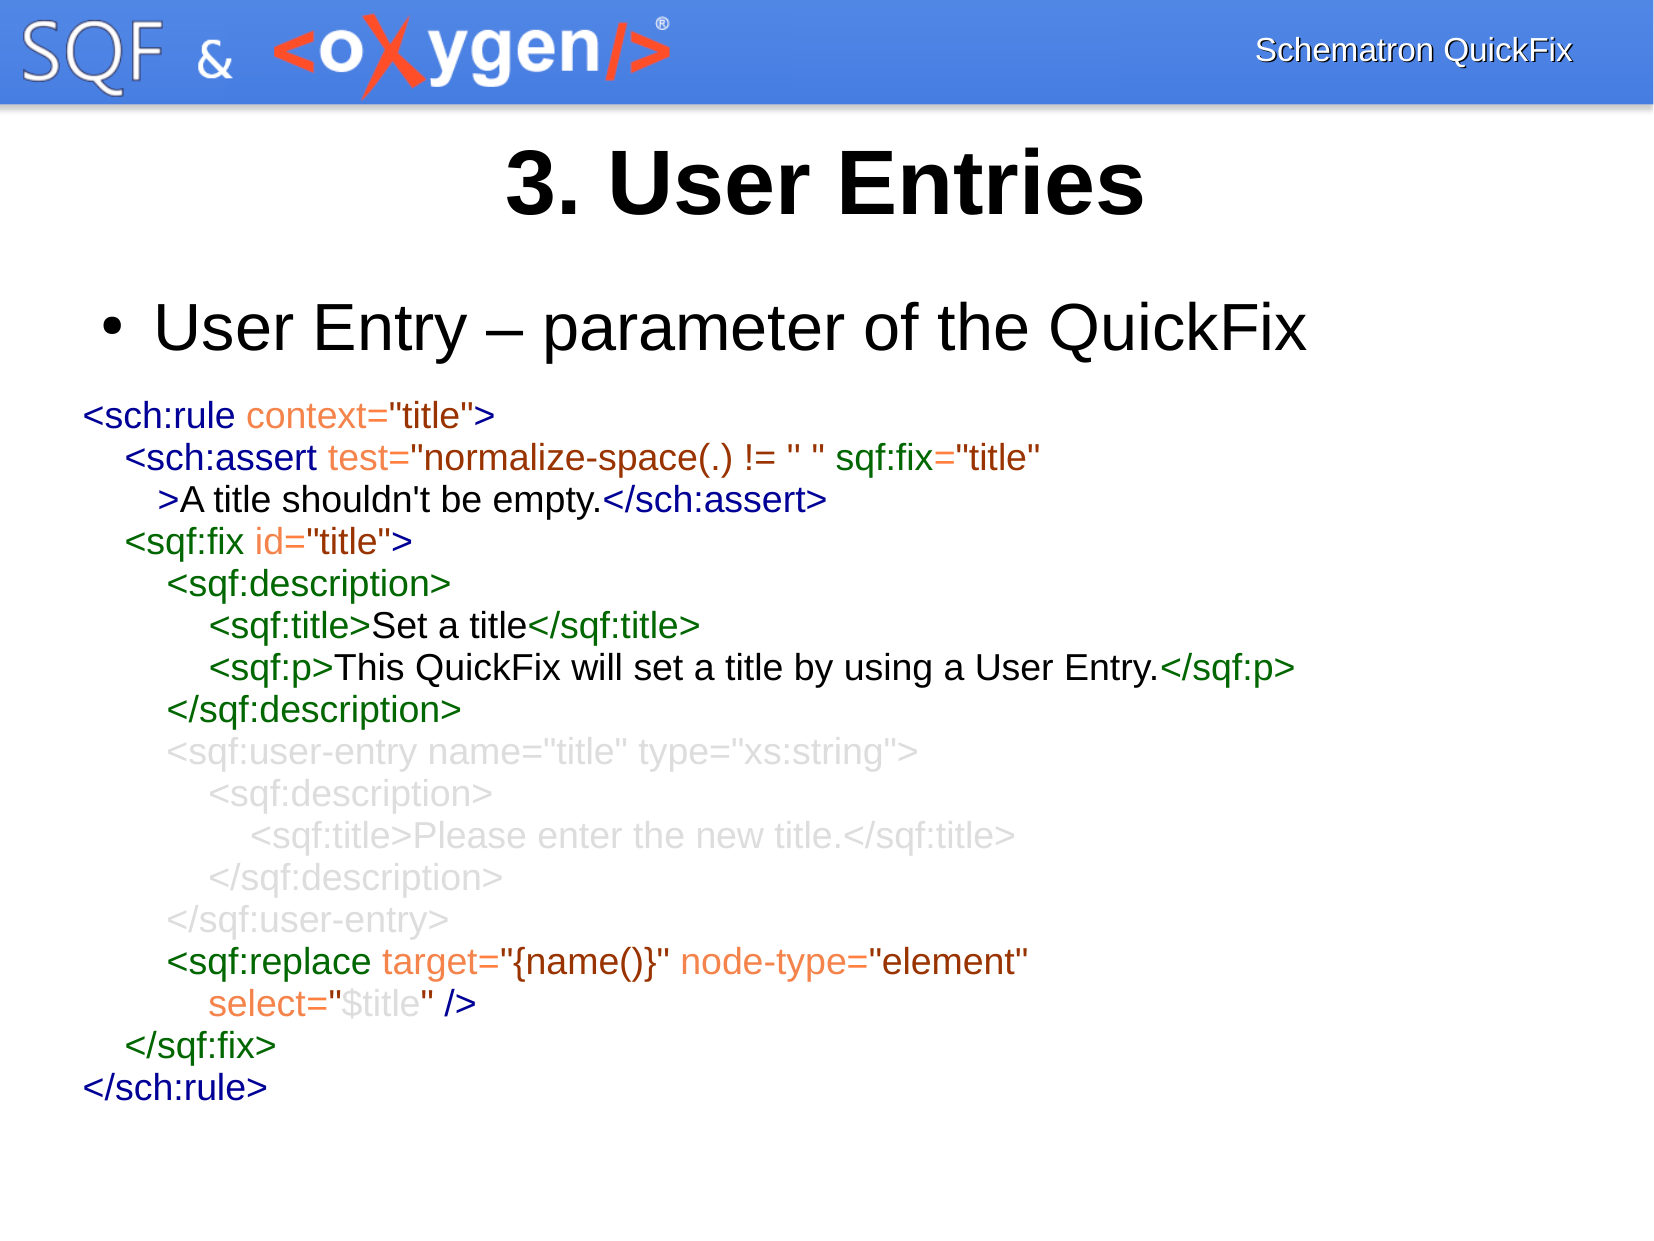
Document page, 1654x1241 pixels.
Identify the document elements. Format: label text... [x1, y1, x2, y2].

title 3. User Entries [82, 78, 1571, 287]
list User Entry – parameter of the QuickFix <sch:rule context="title"> <sch:assert test="normalize-space(.) != '' " sqf:fix="title" >A title shouldn't be empty.</sch:assert> <sqf:fix id="title"> <sqf:description> <sqf:title>Set a title</sqf:title> <sqf:p>This QuickFix will set a title by using a User Entry.</sqf:p> </sqf:description> <sqf:user-entry name="title" type="xs:string"> <sqf:description> <sqf:title>Please enter the new title.</sqf:title> </sqf:description> </sqf:user-entry> <sqf:replace target="{name()}" node-type="element" select="$title" /> </sqf:fix> </sch:rule> [82, 290, 1571, 1110]
picture [0, 0, 1654, 118]
